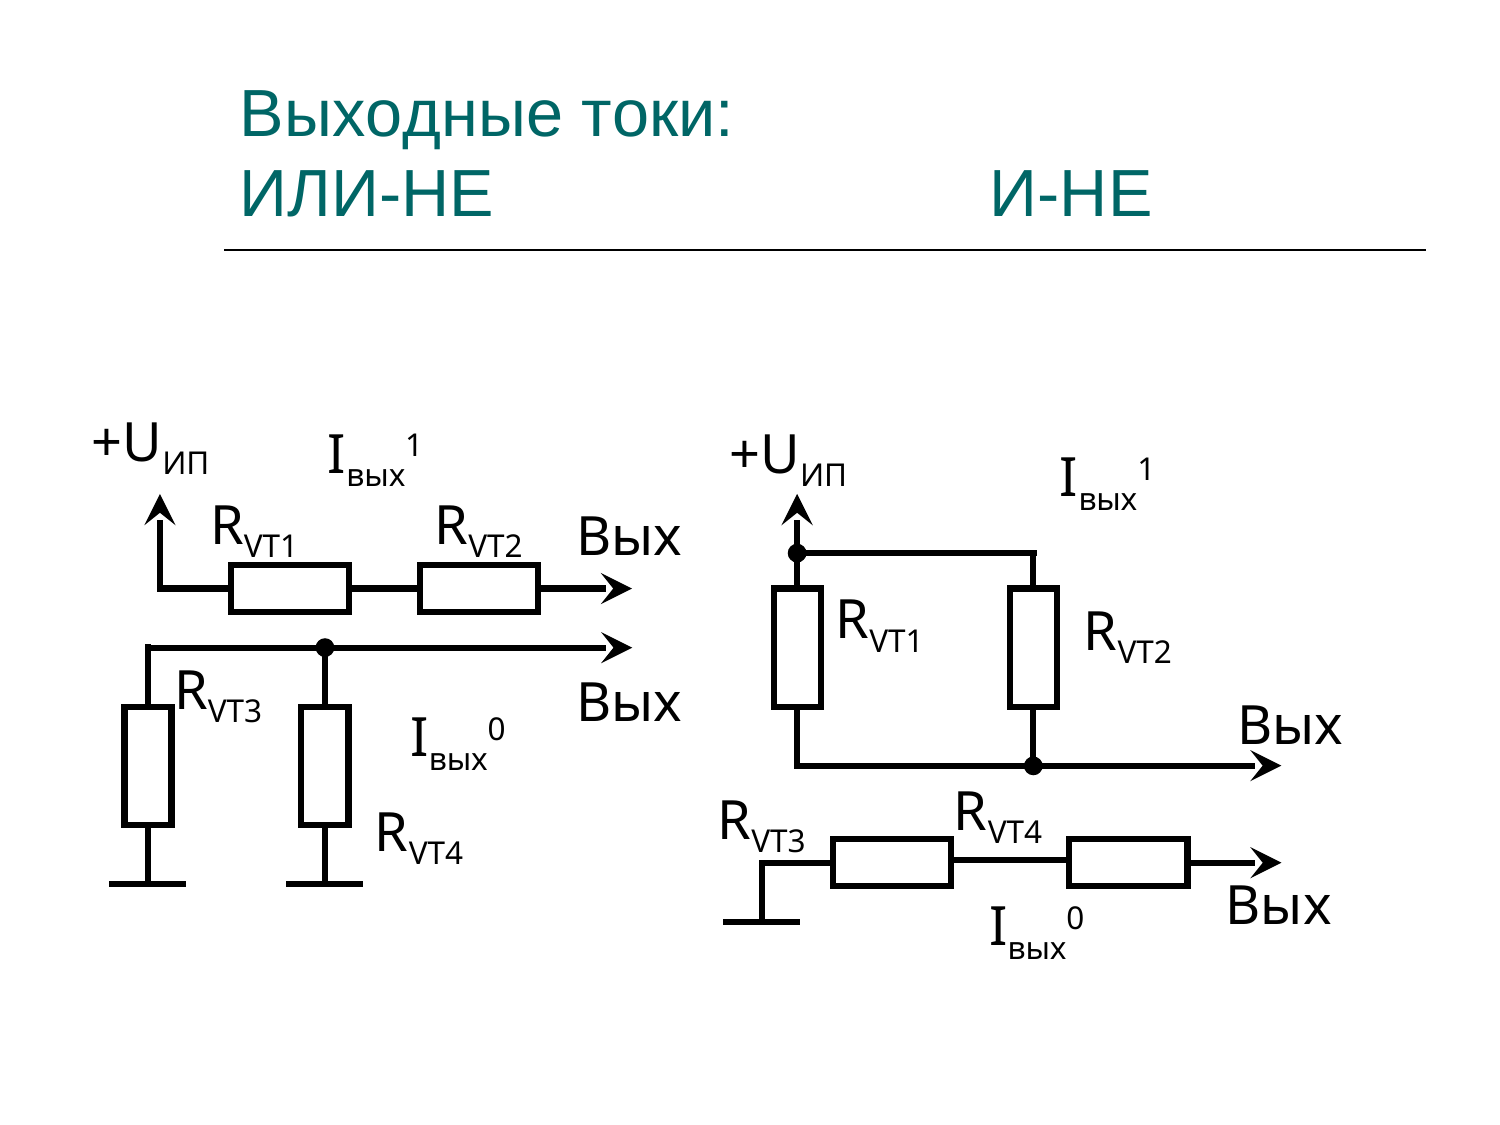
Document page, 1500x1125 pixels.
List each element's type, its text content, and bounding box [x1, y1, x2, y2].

text_box RVT1 [820, 576, 1010, 667]
text_box Вых [561, 493, 751, 575]
text_box Iвых0 [395, 694, 585, 785]
text_box Вых [561, 659, 751, 740]
text_box Вых [1222, 683, 1412, 764]
text_box +UИП [714, 411, 904, 501]
text_box Вых [1210, 862, 1400, 944]
text_box RVT4 [939, 768, 1129, 858]
text_box RVT3 [702, 777, 892, 867]
text_box RVT2 [1068, 588, 1258, 678]
text_box +UИП [76, 399, 266, 489]
text_box [230, 572, 349, 612]
text_box RVT3 [159, 647, 349, 738]
text_box [1009, 588, 1058, 707]
text_box RVT2 [419, 482, 609, 572]
text_box Iвых1 [1045, 434, 1235, 525]
text_box [1069, 839, 1188, 887]
text_box Iвых0 [974, 883, 1164, 974]
text_box [419, 564, 538, 612]
text_box [124, 706, 172, 826]
text_box Iвых1 [313, 411, 503, 501]
text_box [301, 738, 349, 826]
text_box [832, 839, 952, 887]
text_box [773, 588, 821, 707]
text_box RVT1 [195, 482, 385, 572]
title Выходные токи: ИЛИ-НЕ И-НЕ [224, 49, 1425, 237]
text_box RVT4 [360, 789, 549, 879]
